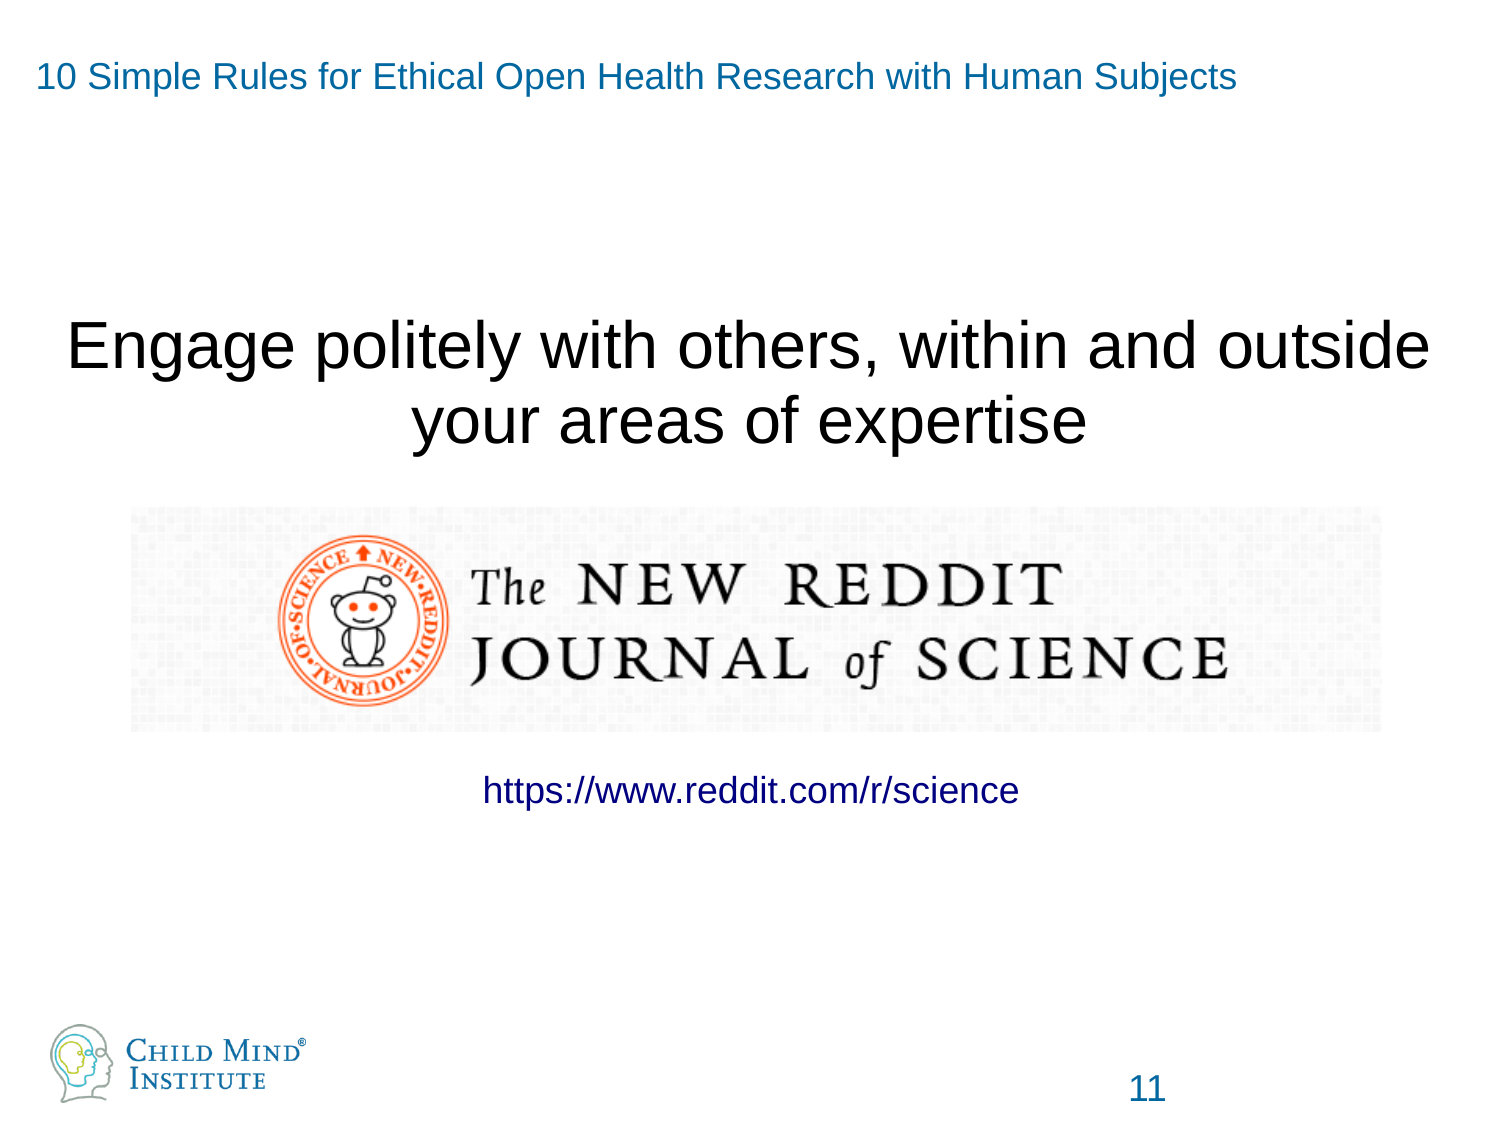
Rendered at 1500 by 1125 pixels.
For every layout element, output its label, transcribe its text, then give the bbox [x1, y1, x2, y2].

text_box https://www.reddit.com/r/science [468, 761, 1046, 819]
slide_number <number> [1113, 1056, 1475, 1102]
picture [50, 1024, 306, 1103]
picture [131, 506, 1382, 732]
subtitle Engage politely with others, within and outside your areas of expertise [37, 308, 1463, 956]
title 10 Simple Rules for Ethical Open Health Research with Human Subjects [35, 10, 1463, 146]
